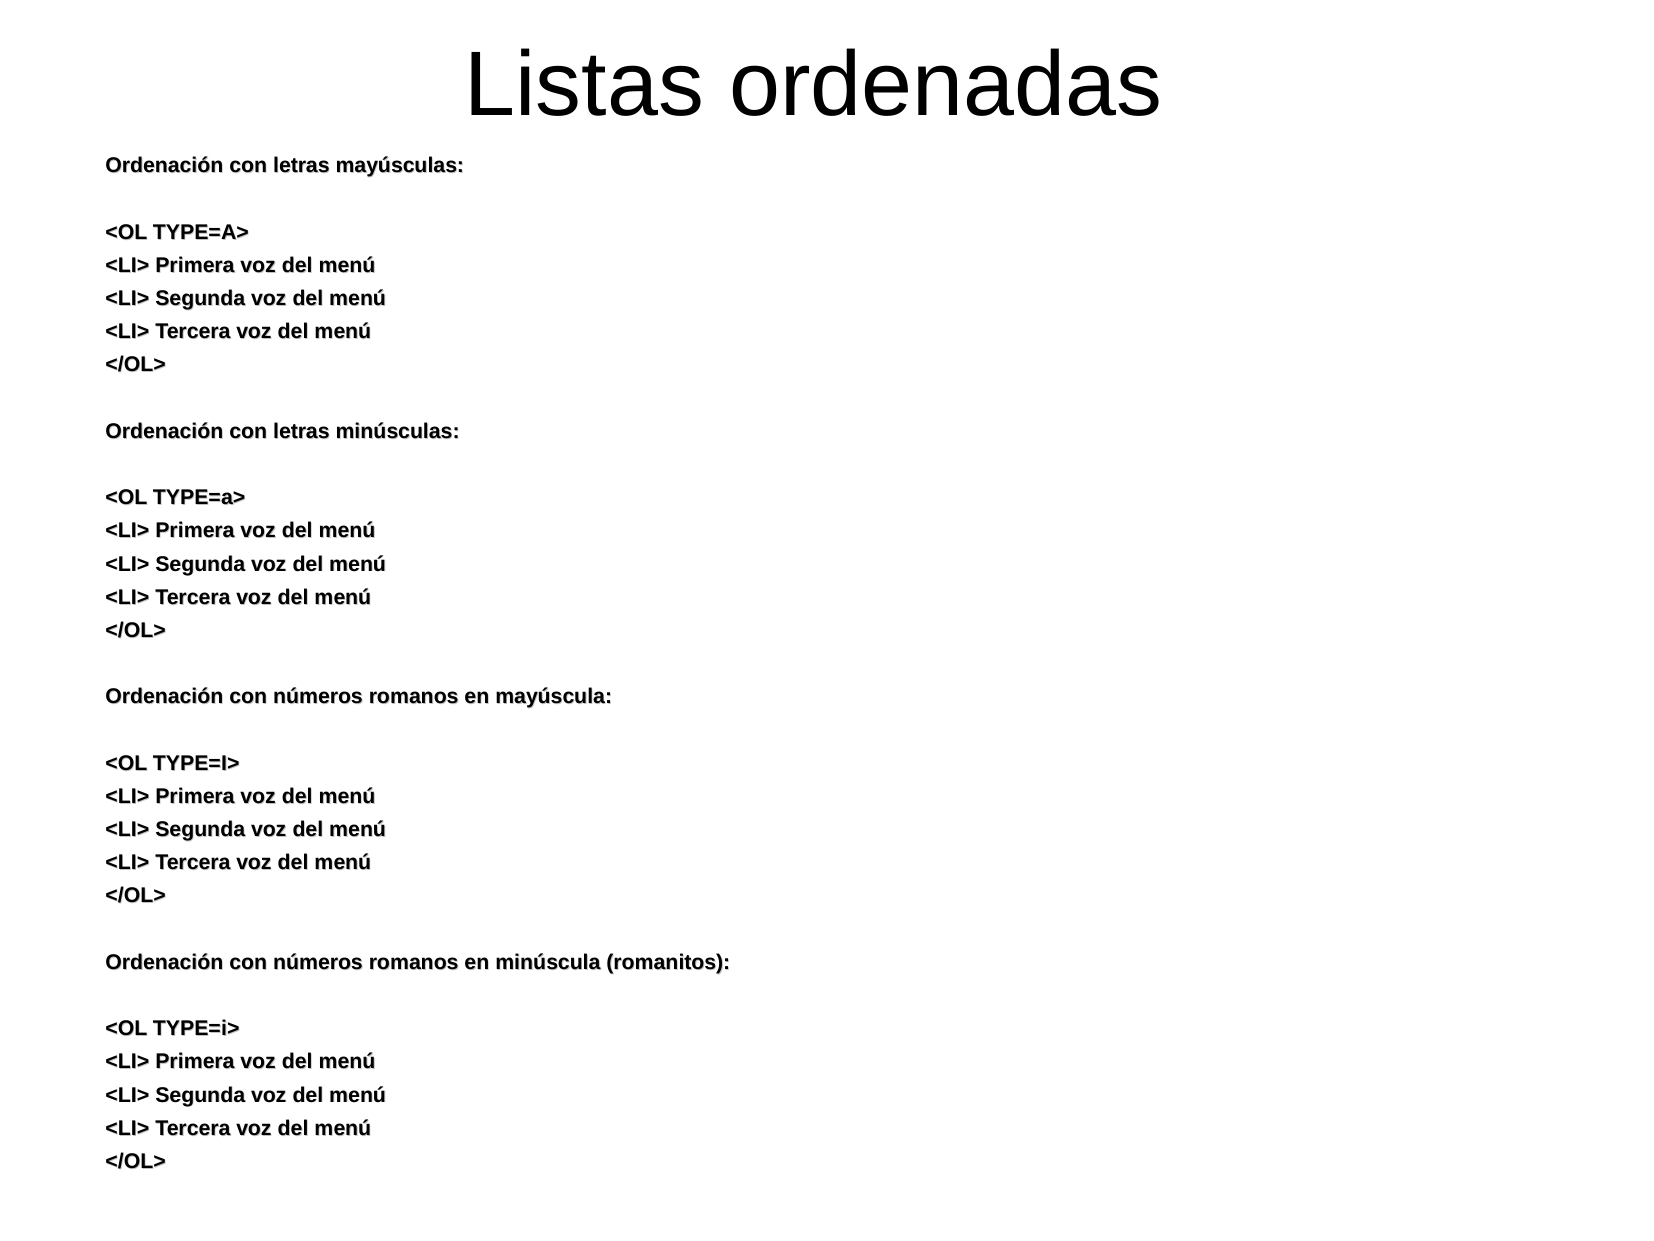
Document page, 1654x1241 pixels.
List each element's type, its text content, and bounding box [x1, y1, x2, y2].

list Ordenación con letras mayúsculas: <OL TYPE=A> <LI> Primera voz del menú <LI> Segunda voz del menú <LI> Tercera voz del menú </OL> Ordenación con letras minúsculas: <OL TYPE=a> <LI> Primera voz del menú <LI> Segunda voz del menú <LI> Tercera voz del menú </OL> Ordenación con números romanos en mayúscula: <OL TYPE=I> <LI> Primera voz del menú <LI> Segunda voz del menú <LI> Tercera voz del menú </OL> Ordenación con números romanos en minúscula (romanitos): <OL TYPE=i> <LI> Primera voz del menú <LI> Segunda voz del menú <LI> Tercera voz del menú </OL> [82, 153, 1583, 1193]
title Listas ordenadas [82, 32, 1571, 136]
